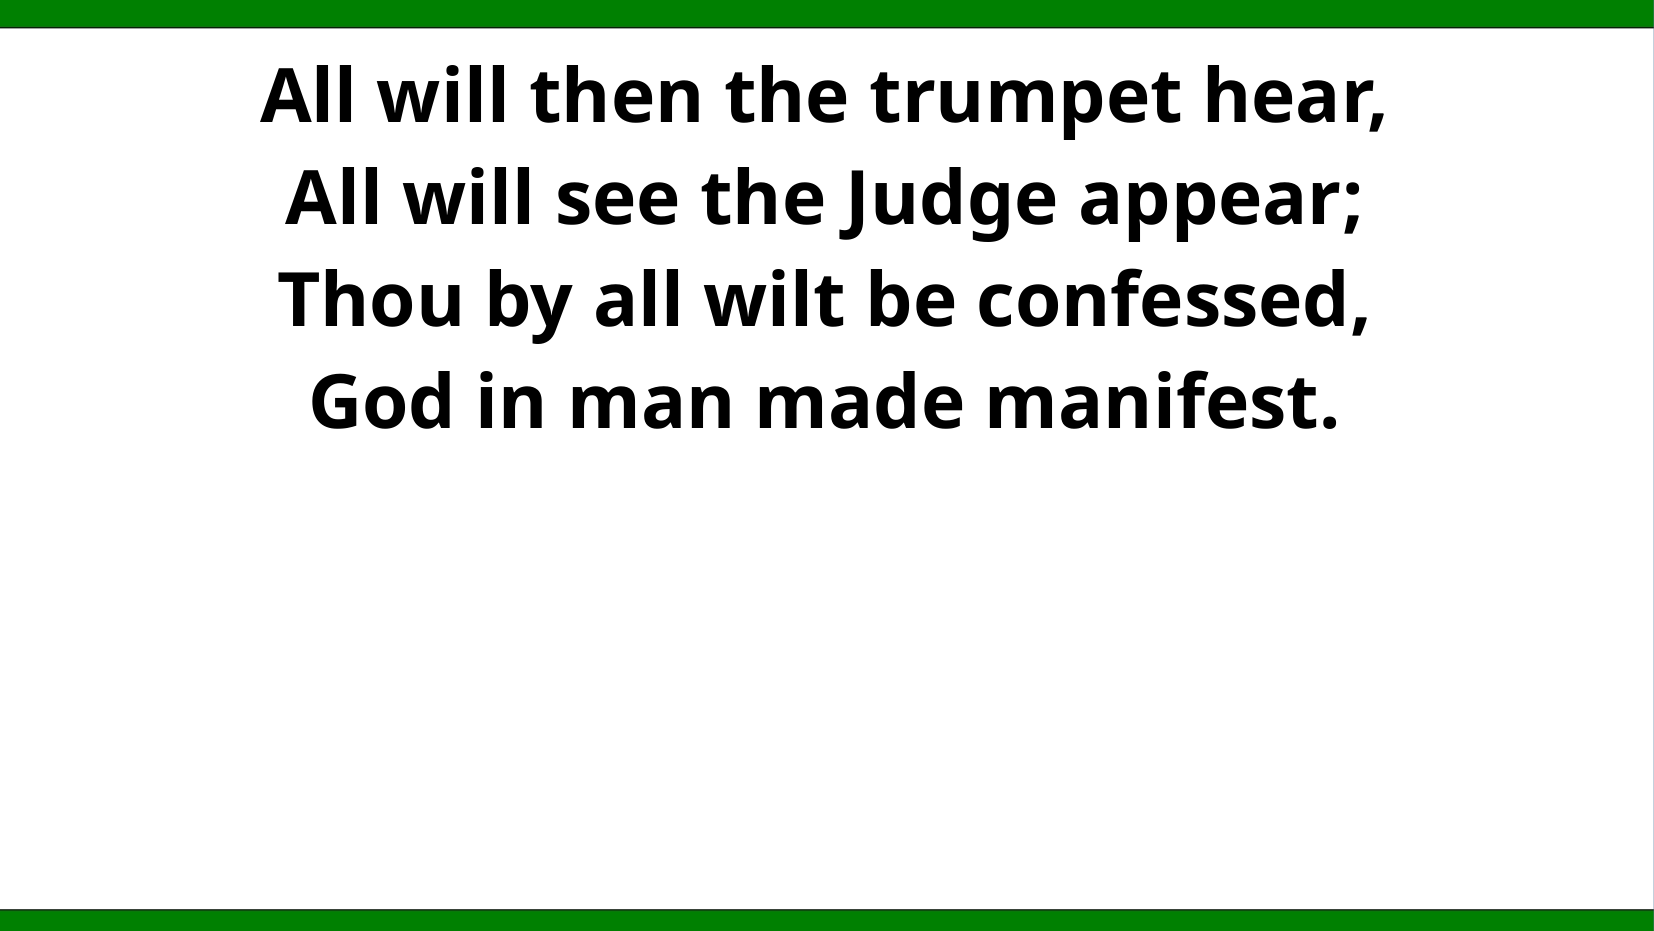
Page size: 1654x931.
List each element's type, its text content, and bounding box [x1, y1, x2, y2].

text_box All will then the trumpet hear, All will see the Judge appear; Thou by all wilt be confessed, God in man made manifest. [90, 34, 1561, 455]
picture [0, 0, 1654, 931]
